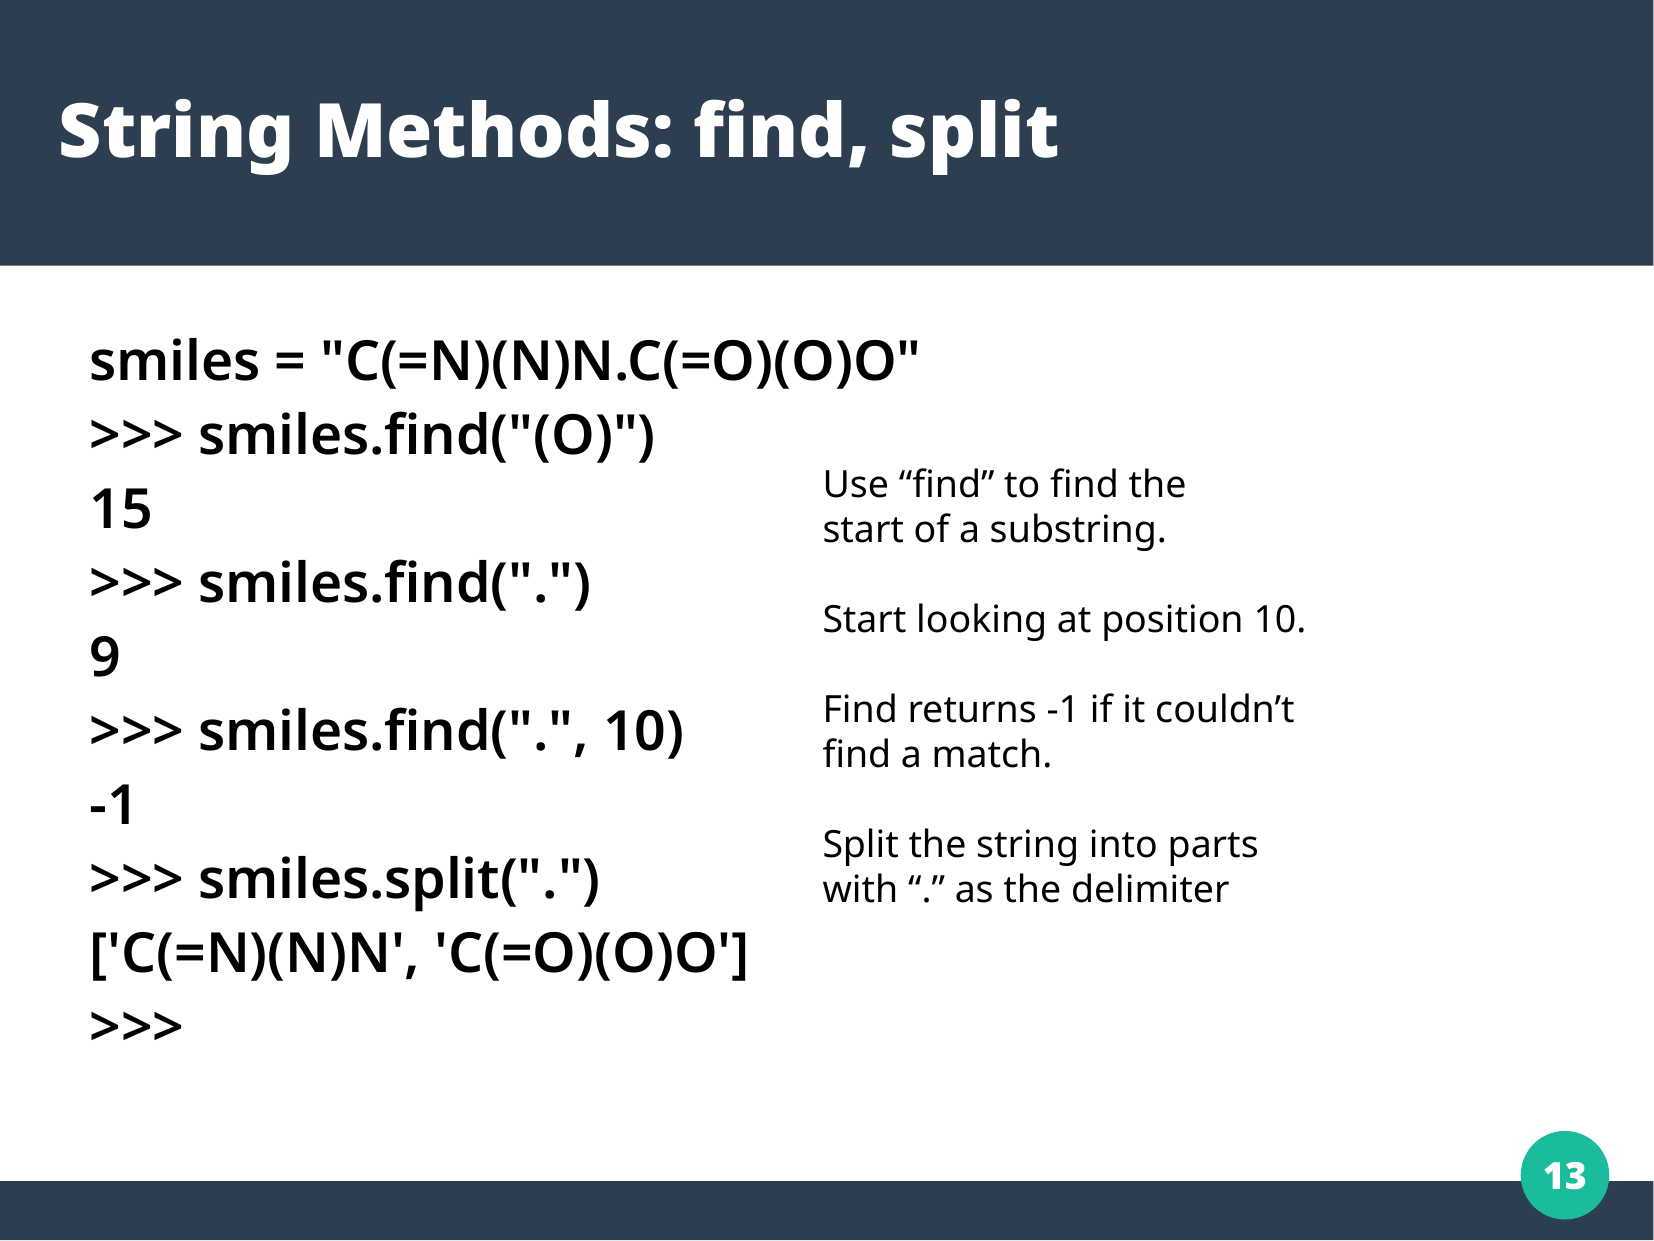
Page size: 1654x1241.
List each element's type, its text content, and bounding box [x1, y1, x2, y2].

list smiles = "C(=N)(N)N.C(=O)(O)O" >>> smiles.find("(O)") 15 >>> smiles.find(".") 9 >>> smiles.find(".", 10) -1 >>> smiles.split(".") ['C(=N)(N)N', 'C(=O)(O)O'] >>> [75, 324, 1426, 1069]
text_box Use “find” to find the start of a substring. Start looking at position 10. Find returns -1 if it couldn’t find a match. Split the string into parts with “.” as the delimiter [807, 452, 1322, 918]
title String Methods: find, split [59, 49, 1595, 207]
